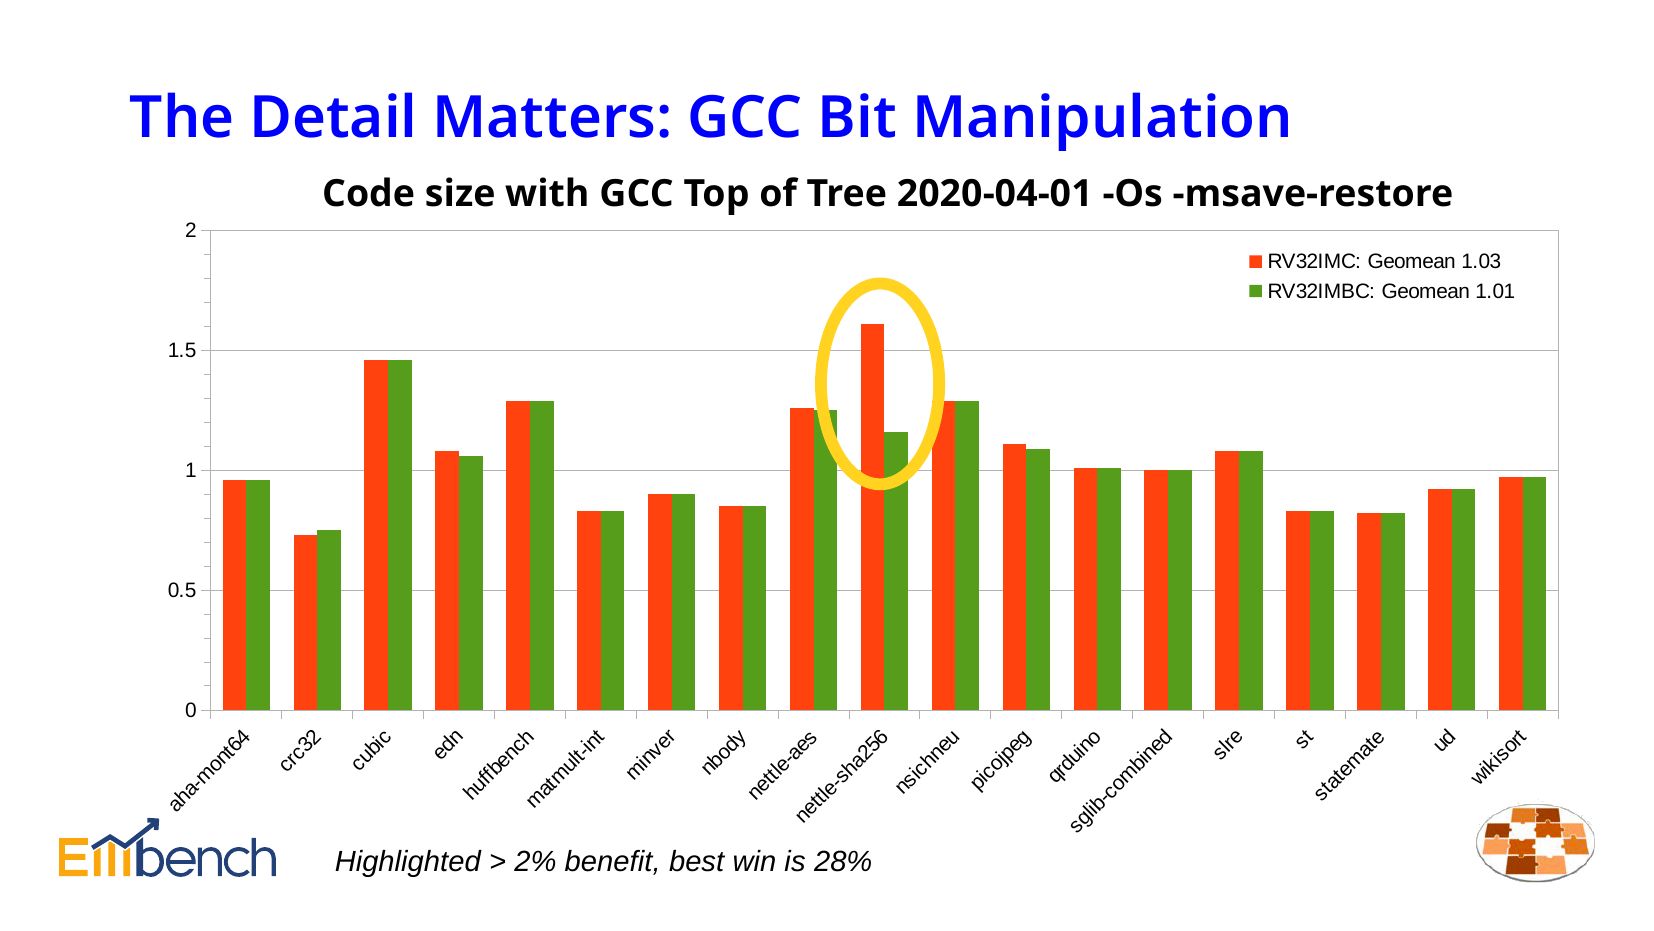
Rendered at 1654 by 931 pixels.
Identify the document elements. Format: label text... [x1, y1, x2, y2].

chart [129, 217, 1571, 863]
text_box Code size with GCC Top of Tree 2020-04-01 -Os -msave-restore [218, 159, 1559, 230]
title The Detail Matters: GCC Bit Manipulation [129, 37, 1571, 193]
picture [1476, 798, 1595, 883]
text_box Highlighted > 2% benefit, best win is 28% [320, 837, 991, 886]
